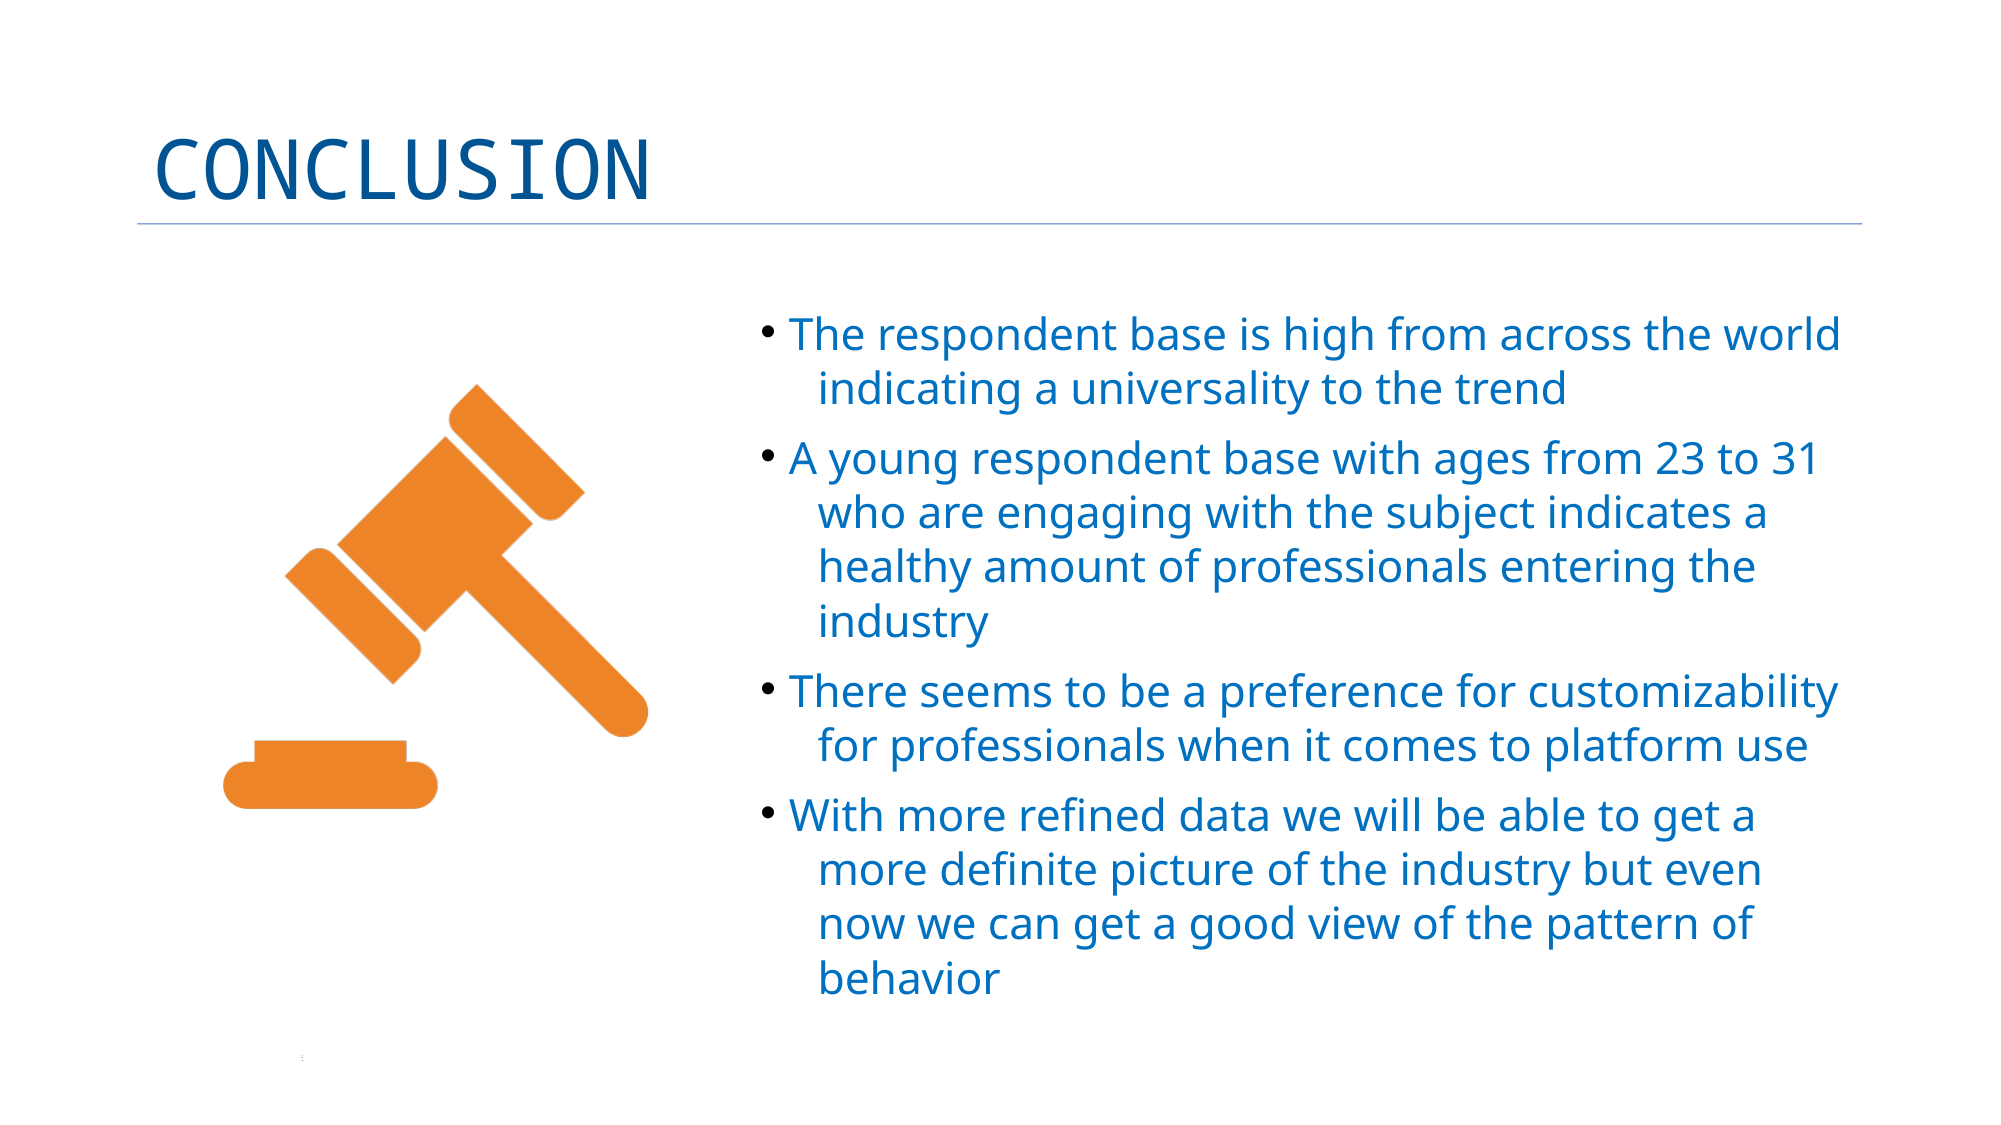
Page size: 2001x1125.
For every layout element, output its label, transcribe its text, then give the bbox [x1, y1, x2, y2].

picture [184, 346, 686, 848]
list The respondent base is high from across the world indicating a universality to the trend A young respondent base with ages from 23 to 31 who are engaging with the subject indicates a healthy amount of professionals entering the industry There seems to be a preference for customizability for professionals when it comes to platform use With more refined data we will be able to get a more definite picture of the industry but even now we can get a good view of the pattern of behavior [745, 299, 1863, 1014]
title CONCLUSION [137, 59, 1863, 278]
